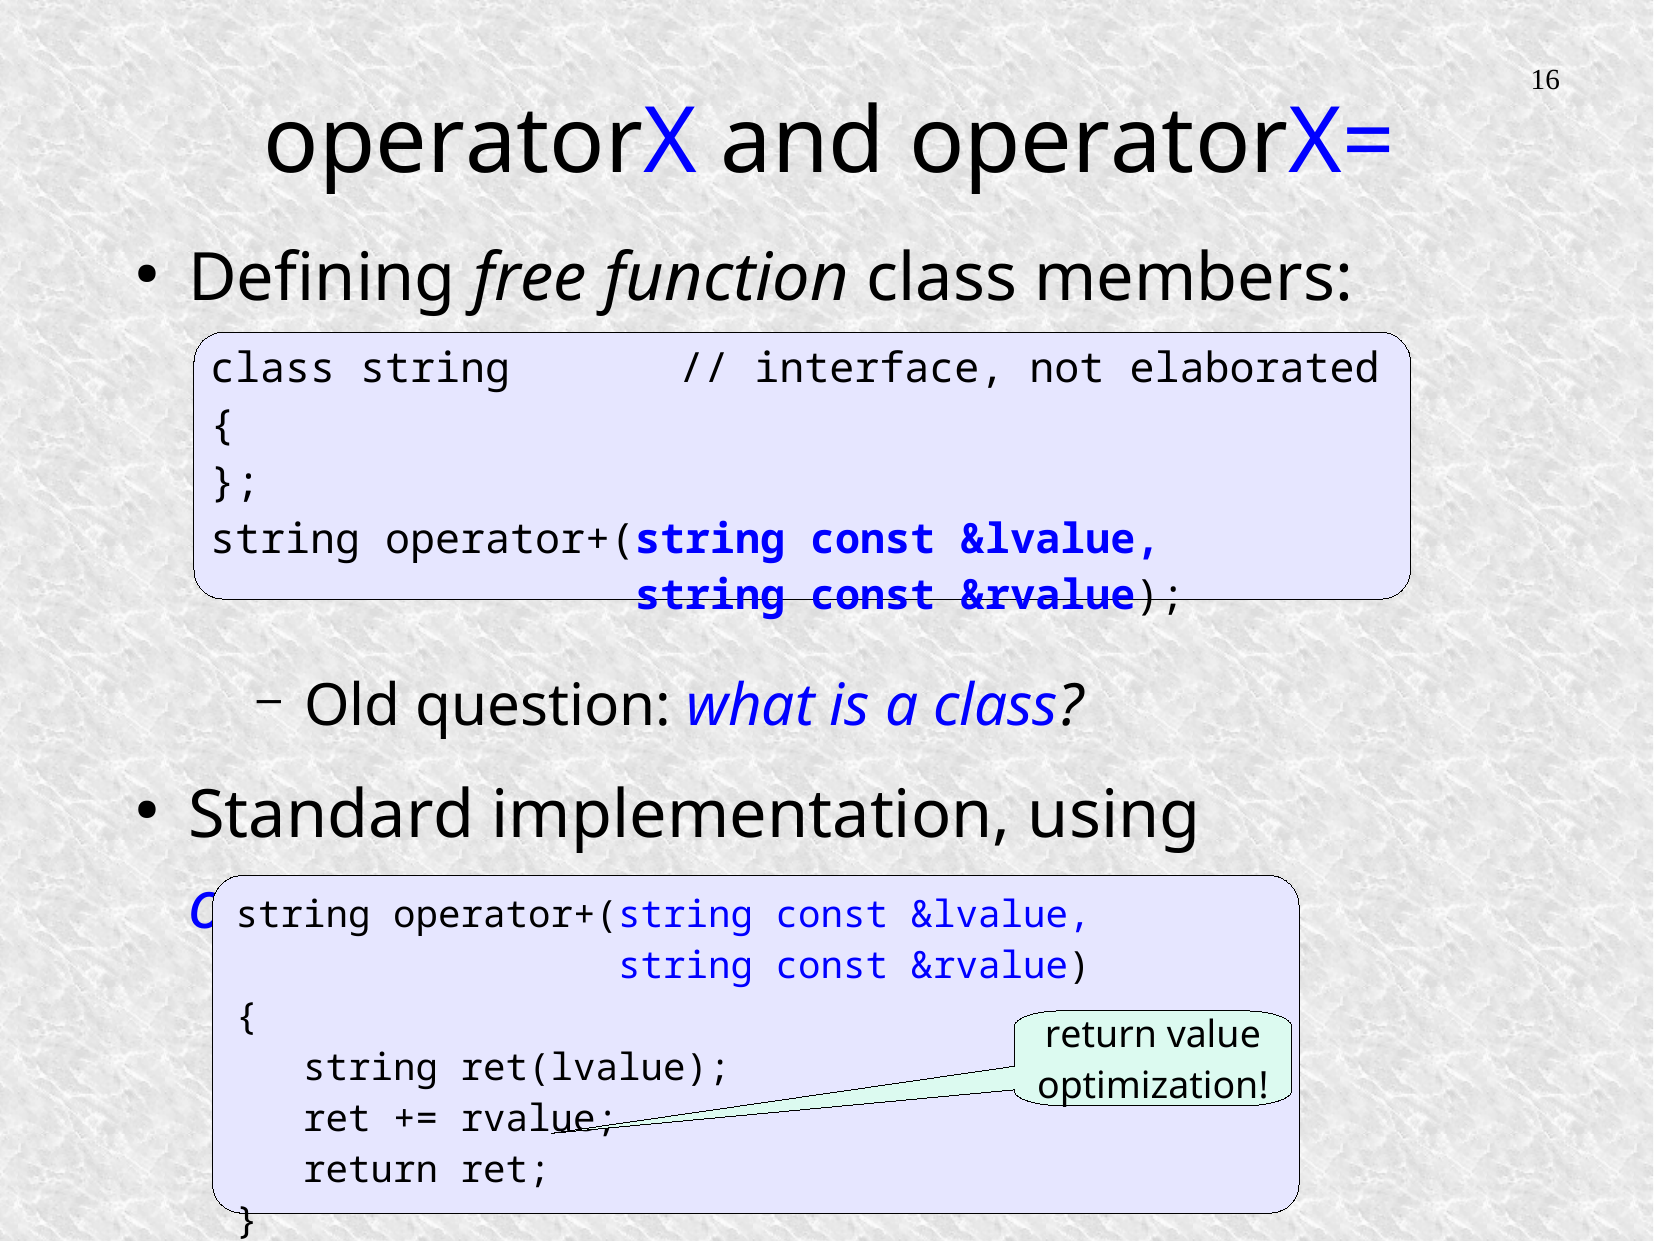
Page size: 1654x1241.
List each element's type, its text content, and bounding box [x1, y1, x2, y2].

picture [0, 0, 1654, 1241]
text_box class string // interface, not elaborated { }; string operator+(string const &lvalue, string const &rvalue); [210, 337, 1380, 698]
list Defining free function class members: Old question: what is a class? Standard implementation, using operatorX=: [117, 229, 1529, 1012]
text_box [212, 875, 1300, 1214]
text_box return value optimization! [551, 1010, 1292, 1134]
text_box string operator+(string const &lvalue, string const &rvalue) { string ret(lvalue); ret += rvalue; return ret; } [235, 887, 1271, 1205]
title operatorX and operatorX= [123, 33, 1536, 241]
